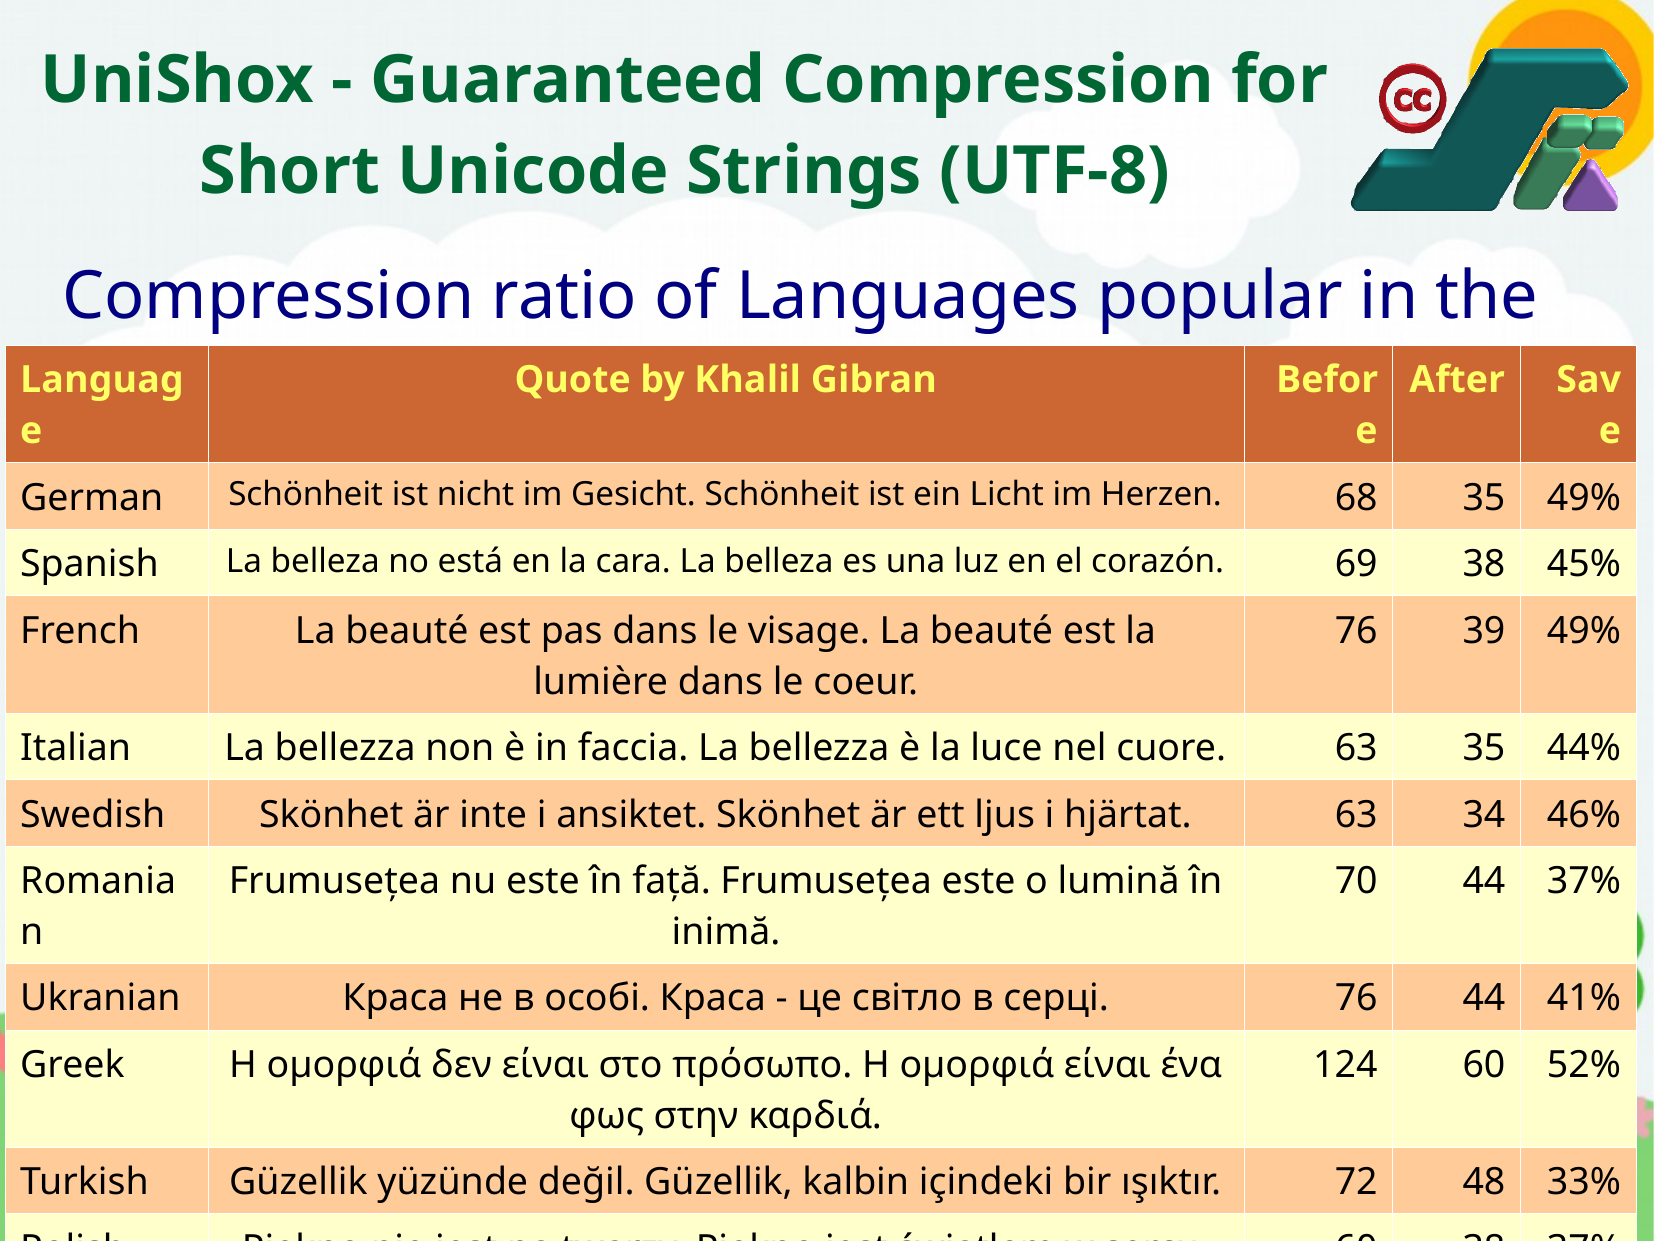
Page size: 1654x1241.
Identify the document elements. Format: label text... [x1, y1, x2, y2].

table_cell Spanish [6, 530, 208, 595]
table_cell 44% [1521, 714, 1636, 779]
table_cell La bellezza non è in faccia. La bellezza è la luce nel cuore. [209, 714, 1244, 779]
table_header Save [1521, 346, 1636, 462]
table_cell La belleza no está en la cara. La belleza es una luz en el corazón. [209, 530, 1244, 595]
table_cell Frumusețea nu este în față. Frumusețea este o lumină în inimă. [209, 847, 1244, 963]
table_cell 72 [1245, 1148, 1392, 1213]
table_cell 76 [1245, 596, 1392, 713]
table_cell 63 [1245, 714, 1392, 779]
table_cell 39 [1393, 596, 1520, 713]
table_cell 124 [1245, 1031, 1392, 1147]
table_cell 41% [1521, 964, 1636, 1030]
table_cell Romanian [6, 847, 208, 963]
table_cell 49% [1521, 596, 1636, 713]
table_cell 52% [1521, 1031, 1636, 1147]
picture [0, 0, 1654, 1241]
table_cell 70 [1245, 847, 1392, 963]
table_cell Güzellik yüzünde değil. Güzellik, kalbin içindeki bir ışıktır. [209, 1148, 1244, 1213]
table_cell La beauté est pas dans le visage. La beauté est la lumière dans le coeur. [209, 596, 1244, 713]
table_cell German [6, 463, 208, 529]
table_cell French [6, 596, 208, 713]
table_cell 49% [1521, 463, 1636, 529]
text_box Compression ratio of Languages popular in the Europe [47, 240, 1630, 336]
table_cell 76 [1245, 964, 1392, 1030]
table_cell 48 [1393, 1148, 1520, 1213]
table_cell Greek [6, 1031, 208, 1147]
table_cell Swedish [6, 780, 208, 846]
table_header After [1393, 346, 1520, 462]
table_cell Η ομορφιά δεν είναι στο πρόσωπο. Η ομορφιά είναι ένα φως στην καρδιά. [209, 1031, 1244, 1147]
table_cell Italian [6, 714, 208, 779]
table_cell 35 [1393, 463, 1520, 529]
table_cell 63 [1245, 780, 1392, 846]
table_cell 33% [1521, 1148, 1636, 1213]
text_box UniShox - Guaranteed Compression for Short Unicode Strings (UTF-8) [23, 23, 1347, 237]
table_cell 44 [1393, 964, 1520, 1030]
table_header Before [1245, 346, 1392, 462]
table_header Quote by Khalil Gibran [209, 346, 1244, 462]
table_cell Краса не в особі. Краса - це світло в серці. [209, 964, 1244, 1030]
table_cell 35 [1393, 714, 1520, 779]
table_cell 34 [1393, 780, 1520, 846]
table_cell 60 [1245, 1214, 1392, 1241]
table_cell 60 [1393, 1031, 1520, 1147]
table_cell 37% [1521, 1214, 1636, 1241]
table_cell Ukranian [6, 964, 208, 1030]
table_cell Polish [6, 1214, 208, 1241]
table_cell 38 [1393, 530, 1520, 595]
table_cell Piękno nie jest na twarzy. Piękno jest światłem w sercu. [209, 1214, 1244, 1241]
table_header Language [6, 346, 208, 462]
table_cell 68 [1245, 463, 1392, 529]
table_cell Skönhet är inte i ansiktet. Skönhet är ett ljus i hjärtat. [209, 780, 1244, 846]
table_cell 38 [1393, 1214, 1520, 1241]
table_cell 46% [1521, 780, 1636, 846]
table_cell 37% [1521, 847, 1636, 963]
table_cell 69 [1245, 530, 1392, 595]
table_cell 45% [1521, 530, 1636, 595]
table_cell Schönheit ist nicht im Gesicht. Schönheit ist ein Licht im Herzen. [209, 463, 1244, 529]
table_cell Turkish [6, 1148, 208, 1213]
table_cell 44 [1393, 847, 1520, 963]
